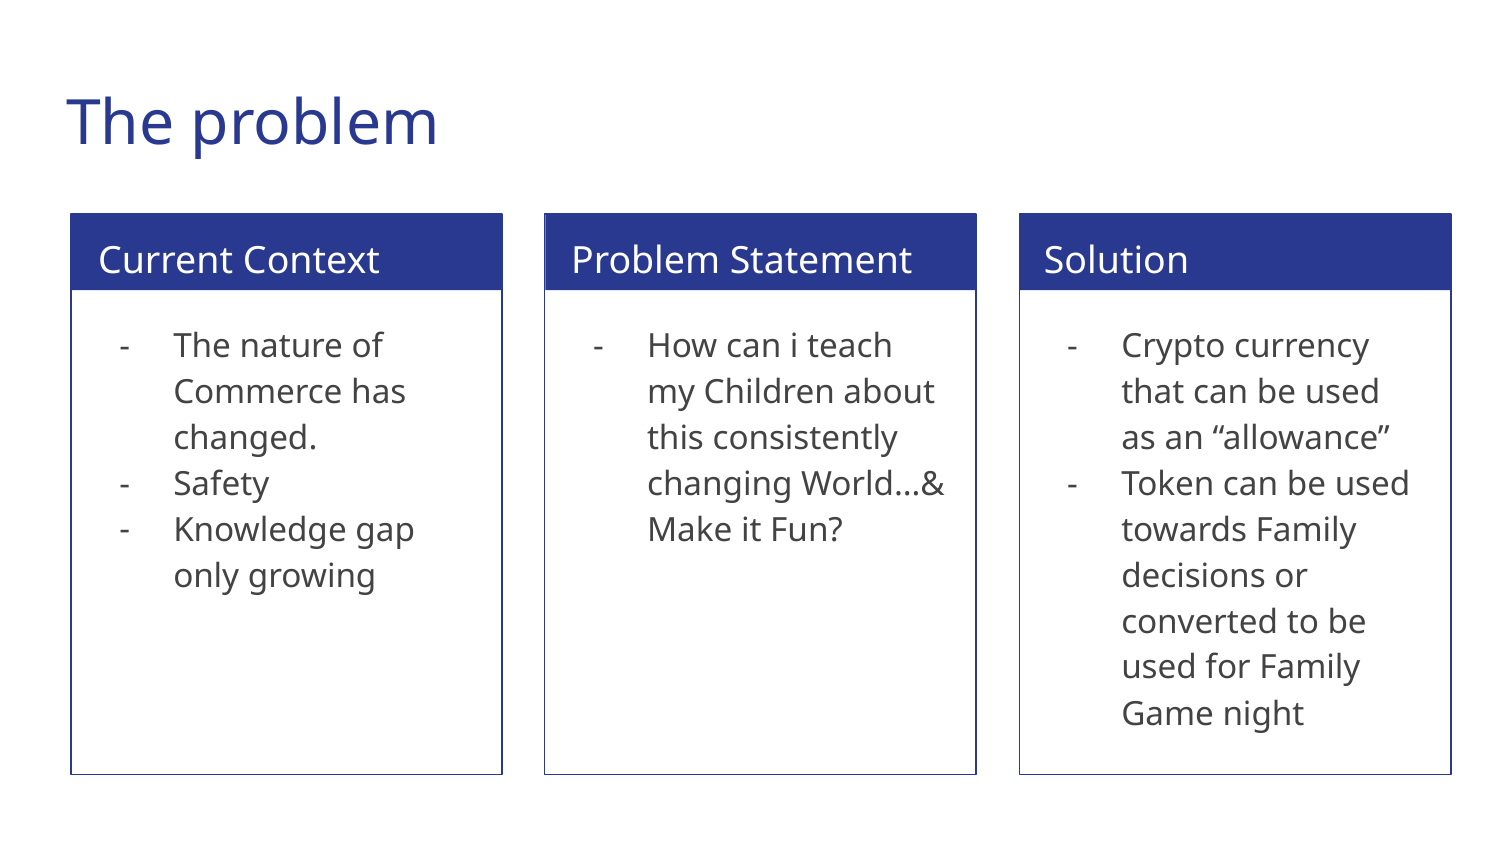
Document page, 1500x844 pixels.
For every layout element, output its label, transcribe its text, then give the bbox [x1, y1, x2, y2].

text_box [72, 215, 501, 291]
list How can i teach my Children about this consistently changing World…& Make it Fun? [557, 303, 964, 762]
text_box [545, 215, 975, 291]
list Problem Statement [556, 214, 966, 290]
list Crypto currency that can be used as an “allowance” Token can be used towards Family decisions or converted to be used for Family Game night [1031, 303, 1438, 762]
list The nature of Commerce has changed. Safety Knowledge gap only growing [83, 303, 490, 762]
list Current Context [83, 214, 493, 290]
title The problem [51, 67, 1449, 167]
text_box [1019, 214, 1451, 291]
list Solution [1028, 214, 1439, 290]
